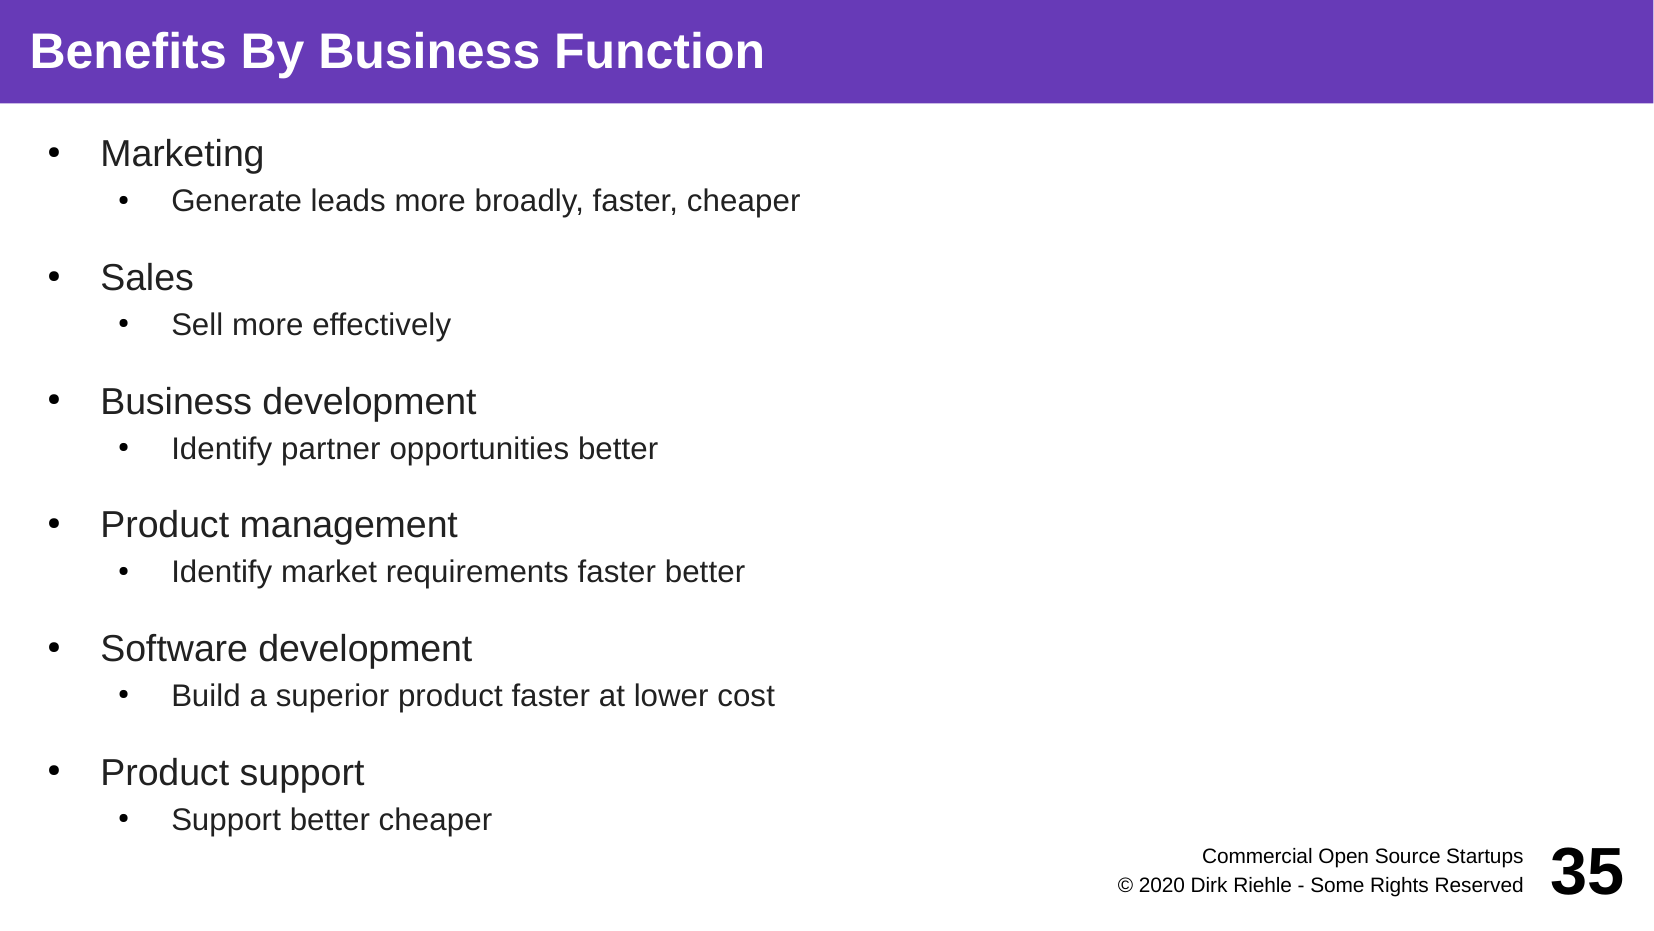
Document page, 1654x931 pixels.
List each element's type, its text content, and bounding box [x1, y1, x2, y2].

title Benefits By Business Function [0, 0, 1654, 104]
list Marketing Generate leads more broadly, faster, cheaper Sales Sell more effectively Business development Identify partner opportunities better Product management Identify market requirements faster better Software development Build a superior product faster at lower cost Product support Support better cheaper [29, 132, 1625, 813]
